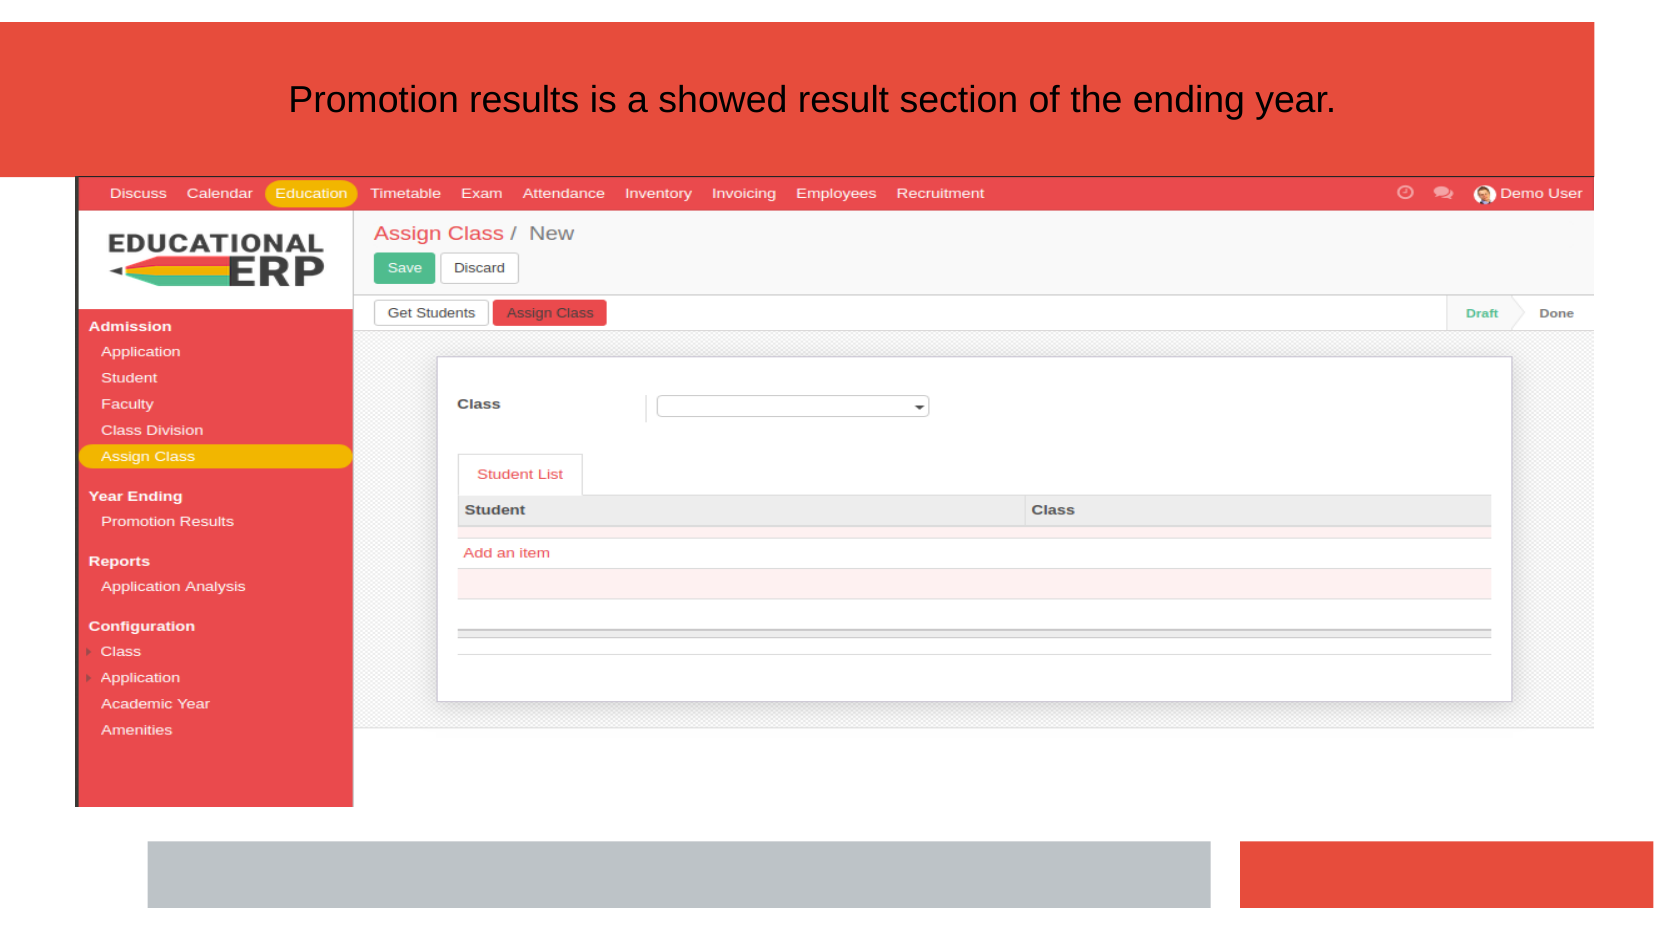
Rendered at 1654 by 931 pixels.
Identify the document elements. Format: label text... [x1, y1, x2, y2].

picture [75, 176, 1594, 807]
text_box Promotion results is a showed result section of the ending year. [273, 71, 1352, 129]
